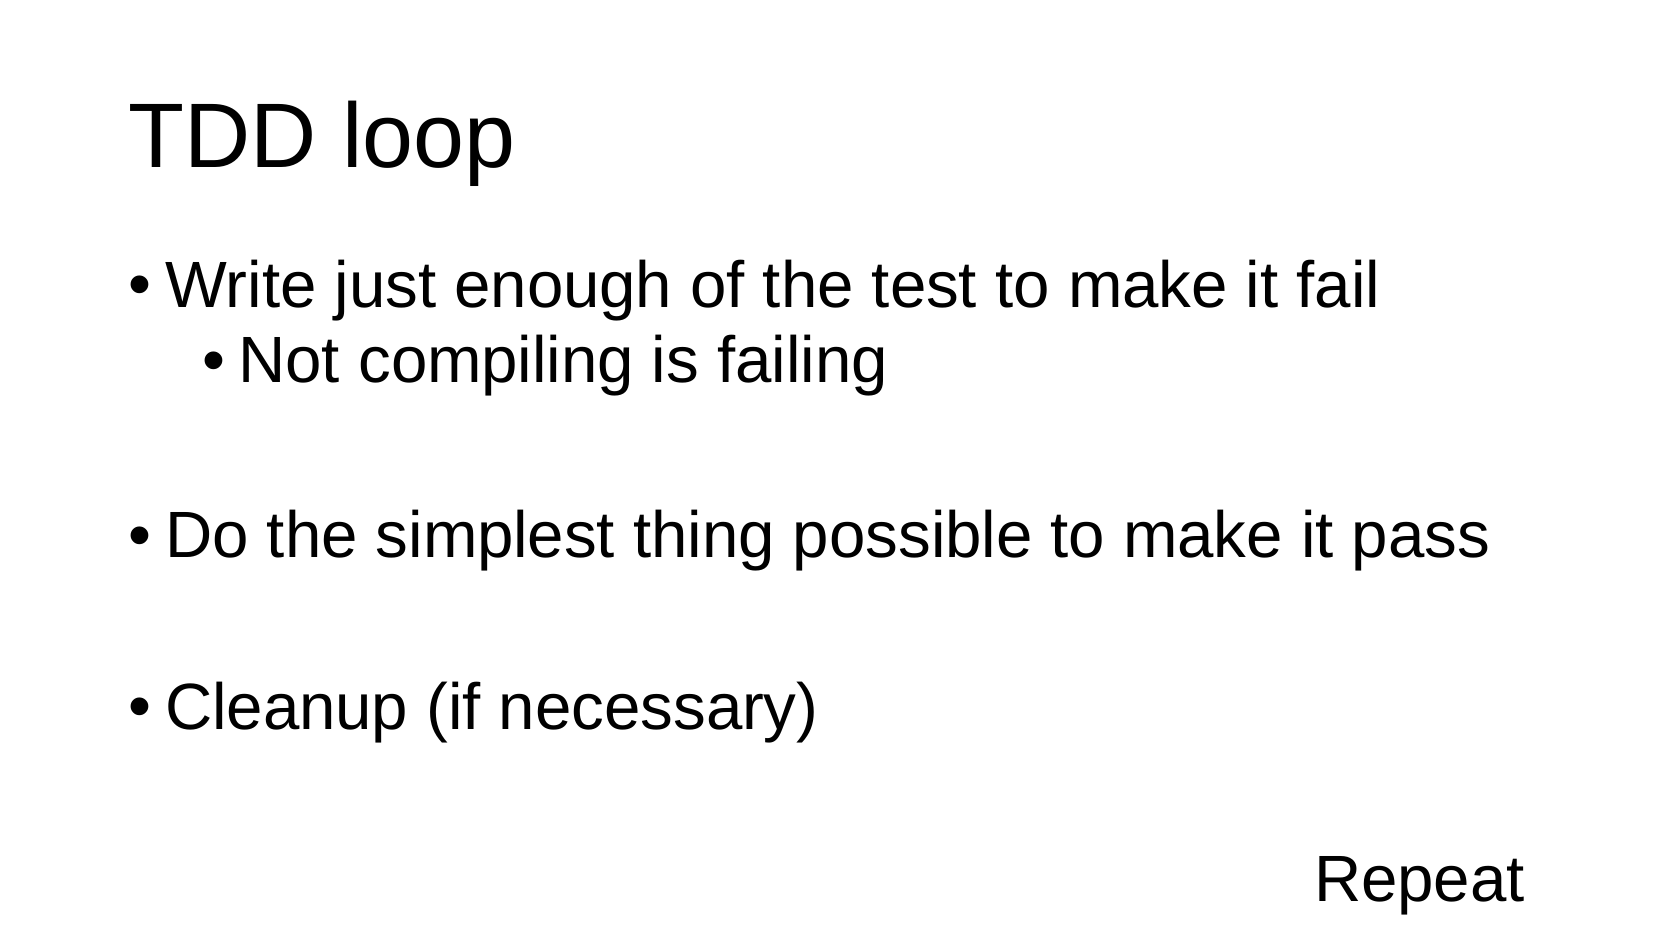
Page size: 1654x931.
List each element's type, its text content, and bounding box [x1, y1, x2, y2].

title TDD loop [113, 49, 1540, 230]
list Write just enough of the test to make it fail Not compiling is failing Do the simplest thing possible to make it pass Cleanup (if necessary) Repeat [113, 247, 1540, 931]
